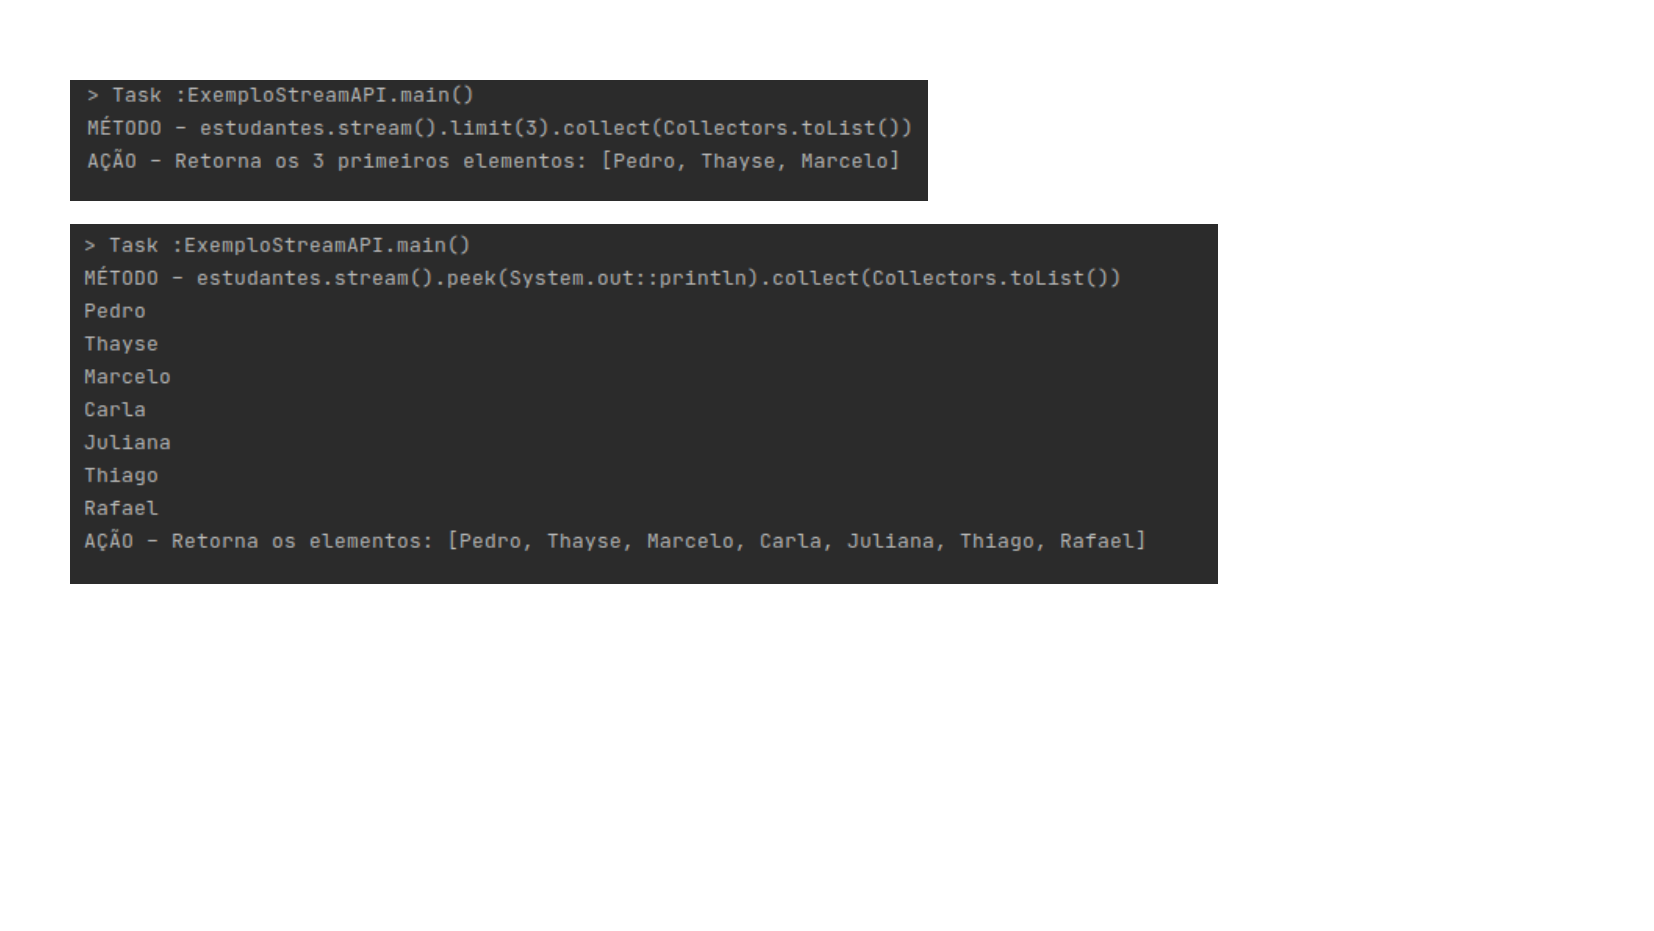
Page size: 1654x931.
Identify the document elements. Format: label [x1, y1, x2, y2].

picture [70, 80, 928, 201]
picture [70, 224, 1218, 584]
